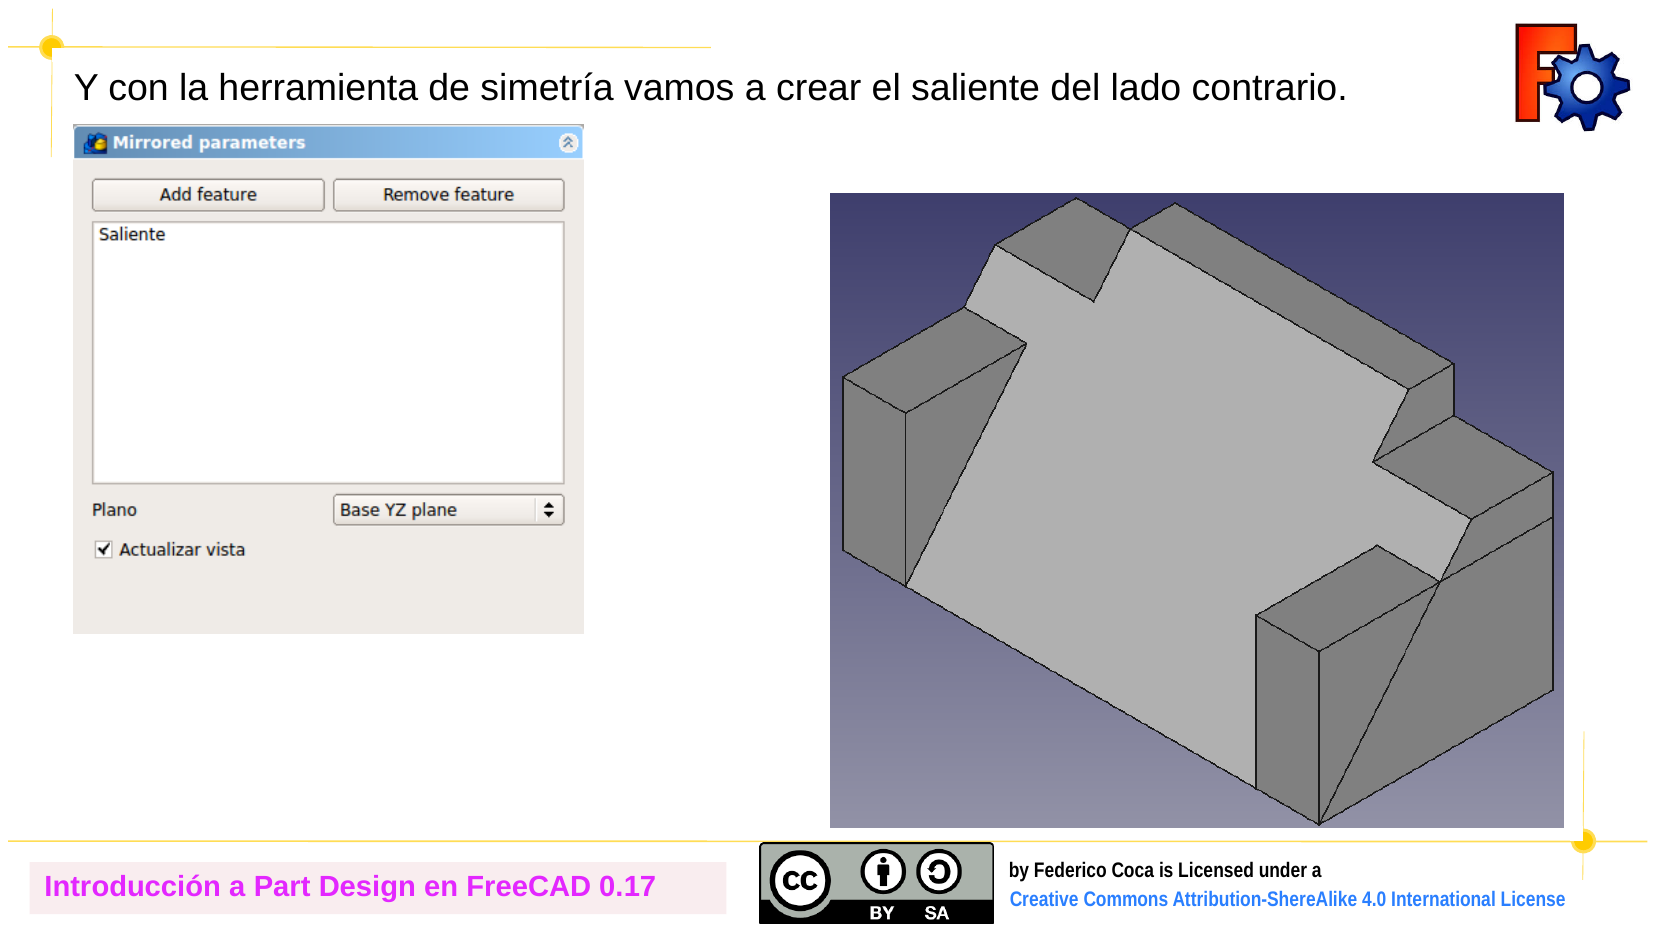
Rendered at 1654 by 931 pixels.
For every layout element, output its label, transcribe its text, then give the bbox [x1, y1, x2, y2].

picture [73, 124, 584, 634]
text_box Y con la herramienta de simetría vamos a crear el saliente del lado contrario. [59, 59, 1489, 116]
text_box Introducción a Part Design en FreeCAD 0.17 [29, 862, 727, 915]
picture [830, 193, 1564, 829]
picture [1509, 13, 1638, 142]
